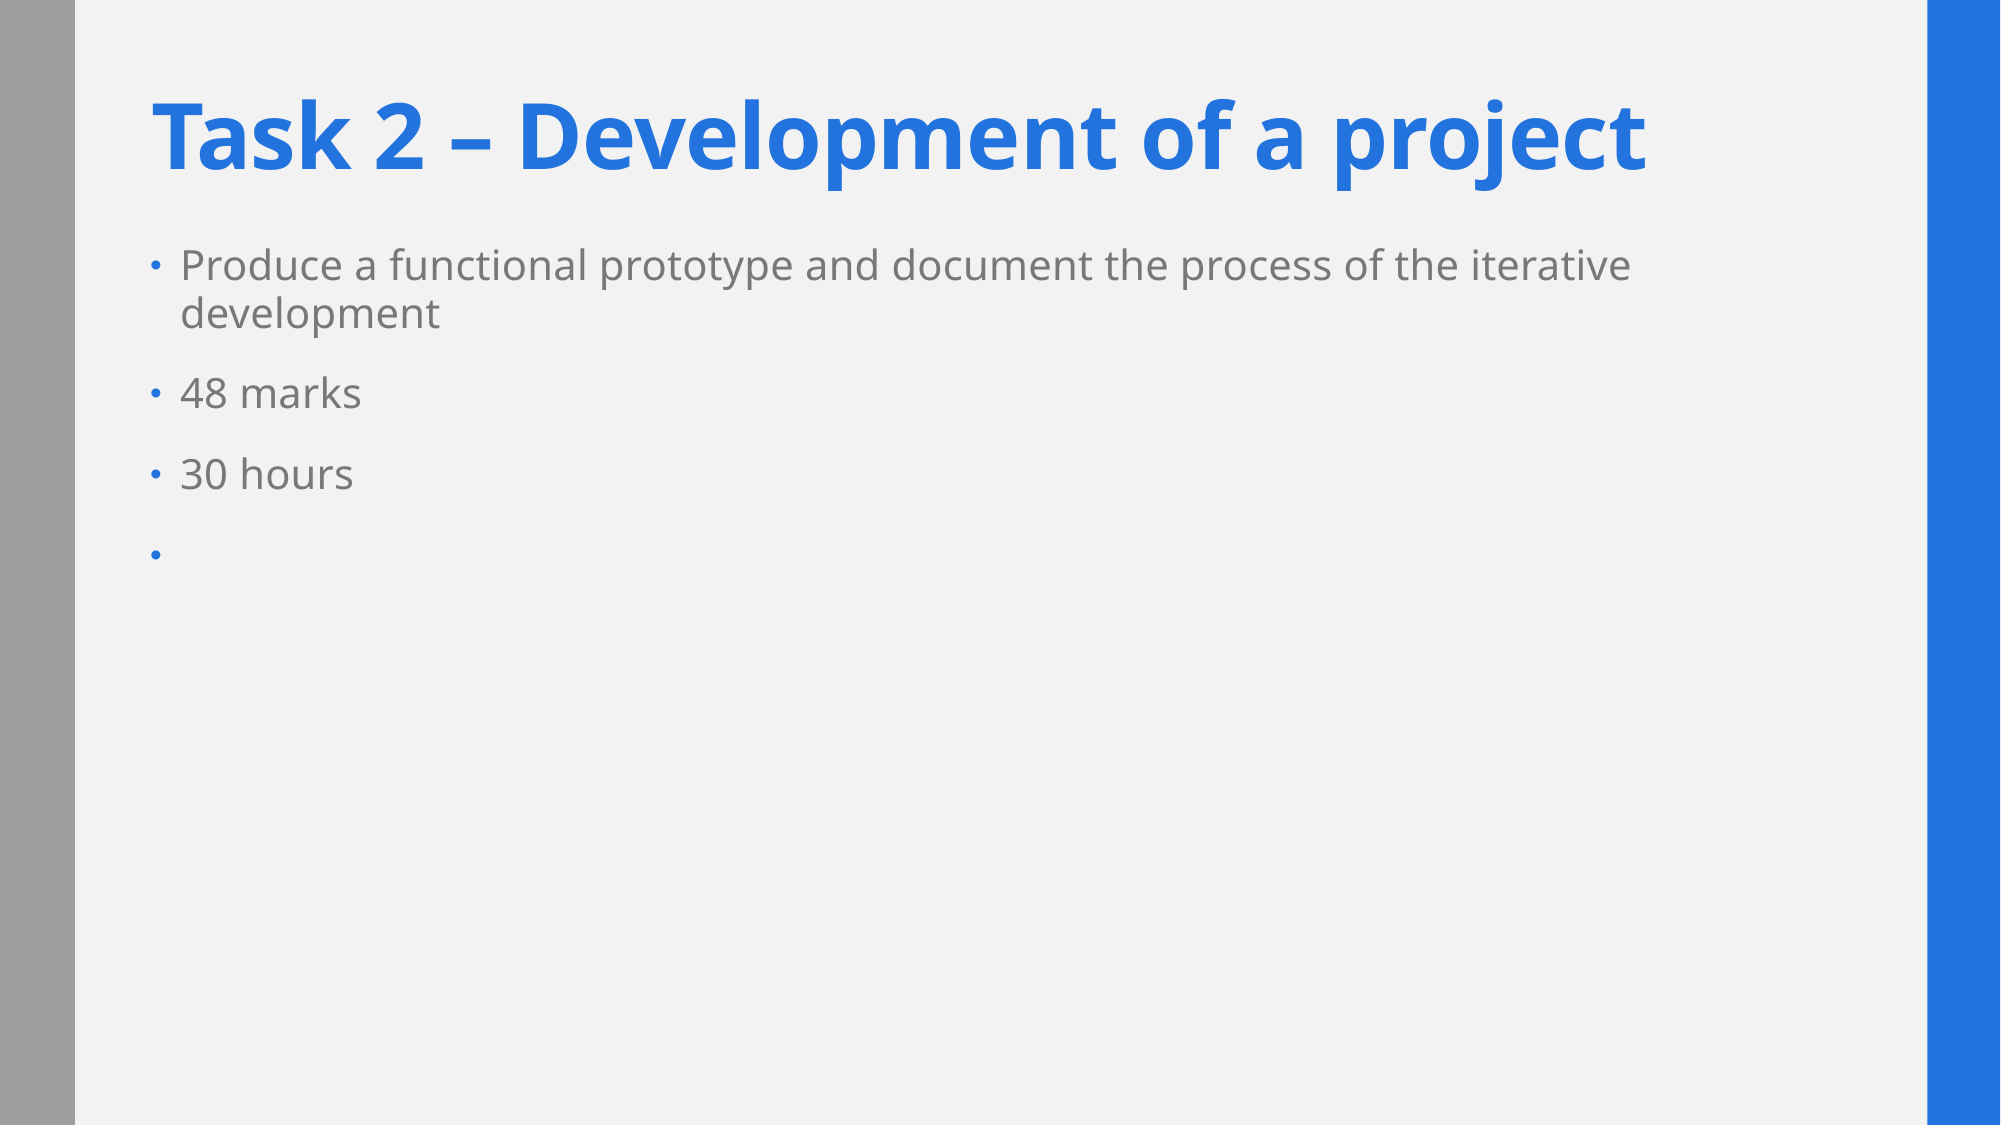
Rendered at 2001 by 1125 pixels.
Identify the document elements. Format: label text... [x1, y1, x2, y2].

list Task 2 – Development of a project [151, 78, 1850, 199]
list Produce a functional prototype and document the process of the iterative development 48 marks 30 hours [150, 235, 1849, 1050]
